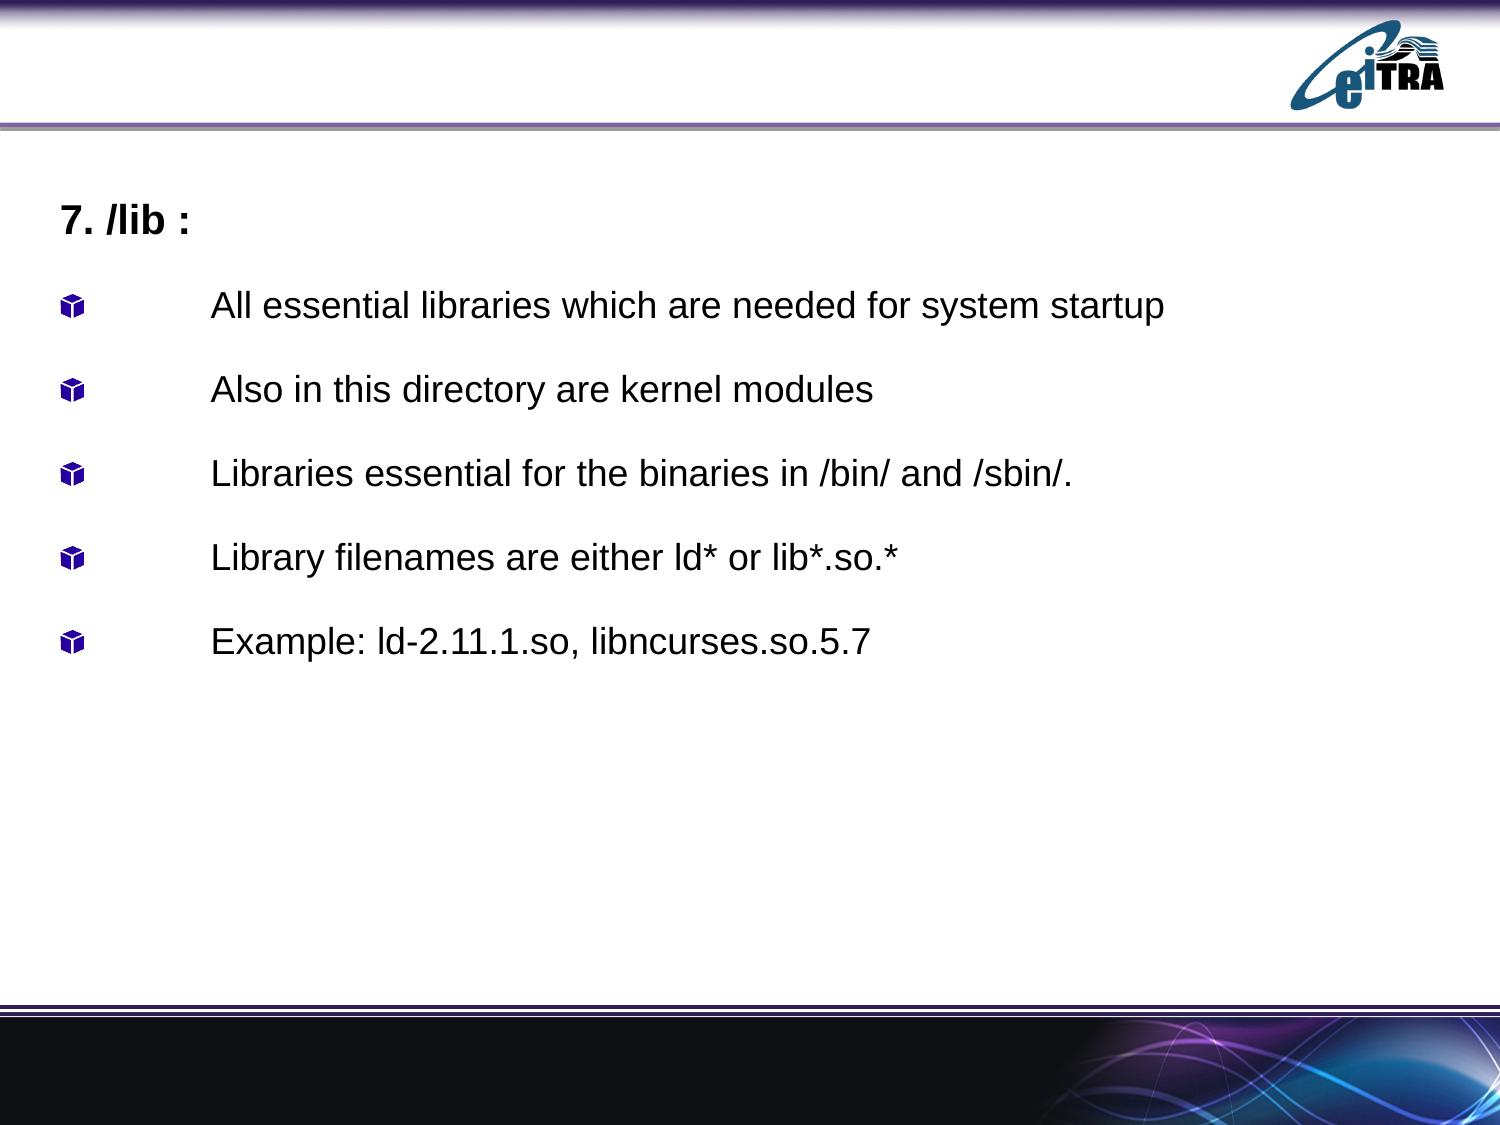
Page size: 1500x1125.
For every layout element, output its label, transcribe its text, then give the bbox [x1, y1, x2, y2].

text_box 7. /lib : All essential libraries which are needed for system startup Also in this directory are kernel modules Libraries essential for the binaries in /bin/ and /sbin/. Library filenames are either ld* or lib*.so.* Example: ld-2.11.1.so, libncurses.so.5.7 [45, 189, 1441, 708]
picture [0, 1005, 1500, 1125]
picture [0, 0, 1500, 146]
